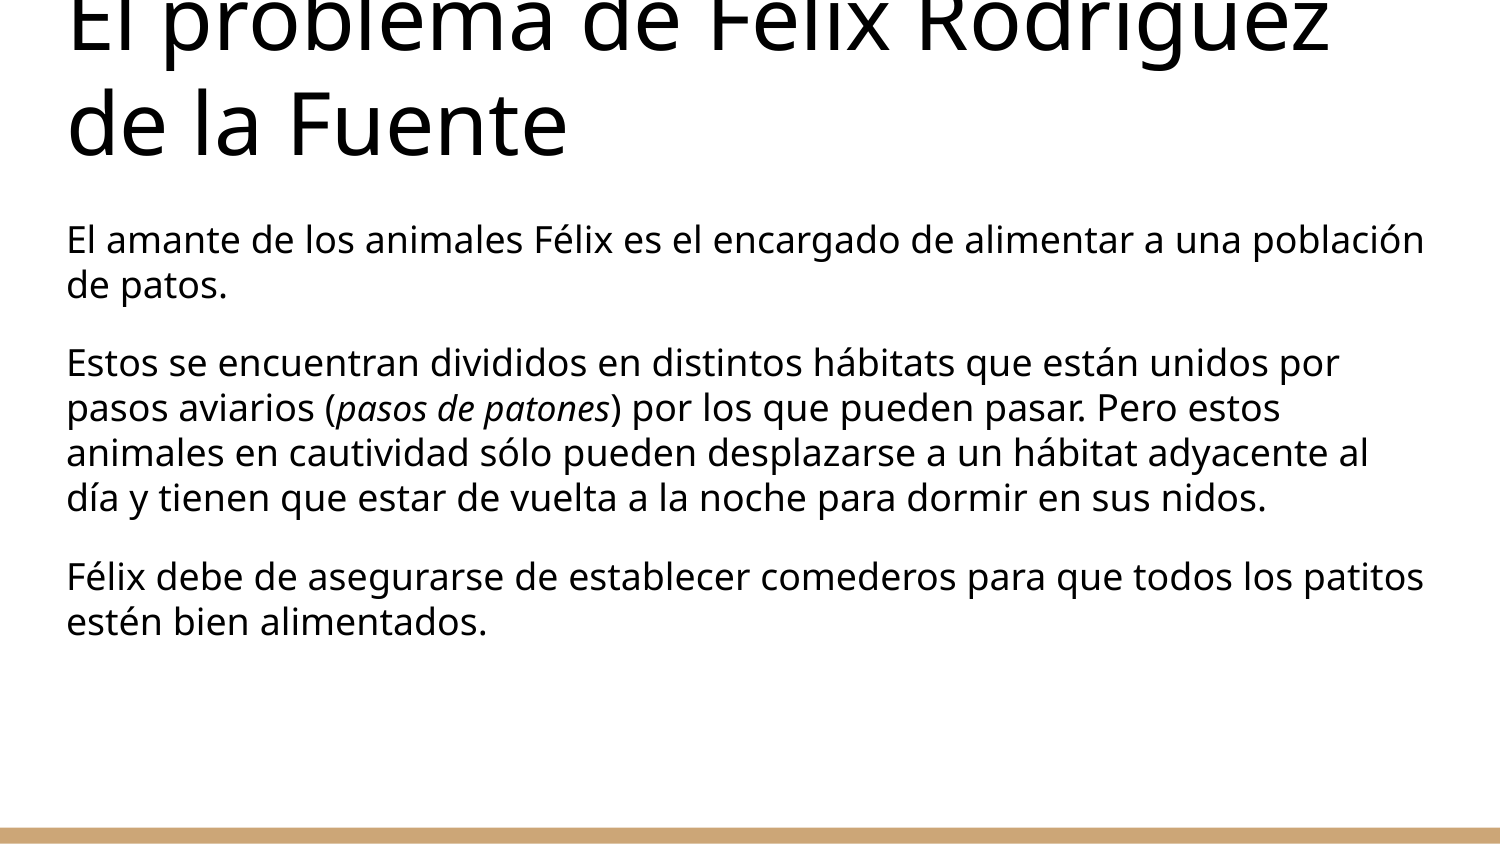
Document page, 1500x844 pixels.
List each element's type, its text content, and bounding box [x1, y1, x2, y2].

title El problema de Félix Rodríguez de la Fuente [51, 51, 1449, 189]
list El amante de los animales Félix es el encargado de alimentar a una población de patos. Estos se encuentran divididos en distintos hábitats que están unidos por pasos aviarios (pasos de patones) por los que pueden pasar. Pero estos animales en cautividad sólo pueden desplazarse a un hábitat adyacente al día y tienen que estar de vuelta a la noche para dormir en sus nidos. Félix debe de asegurarse de establecer comederos para que todos los patitos estén bien alimentados. [51, 200, 1449, 752]
